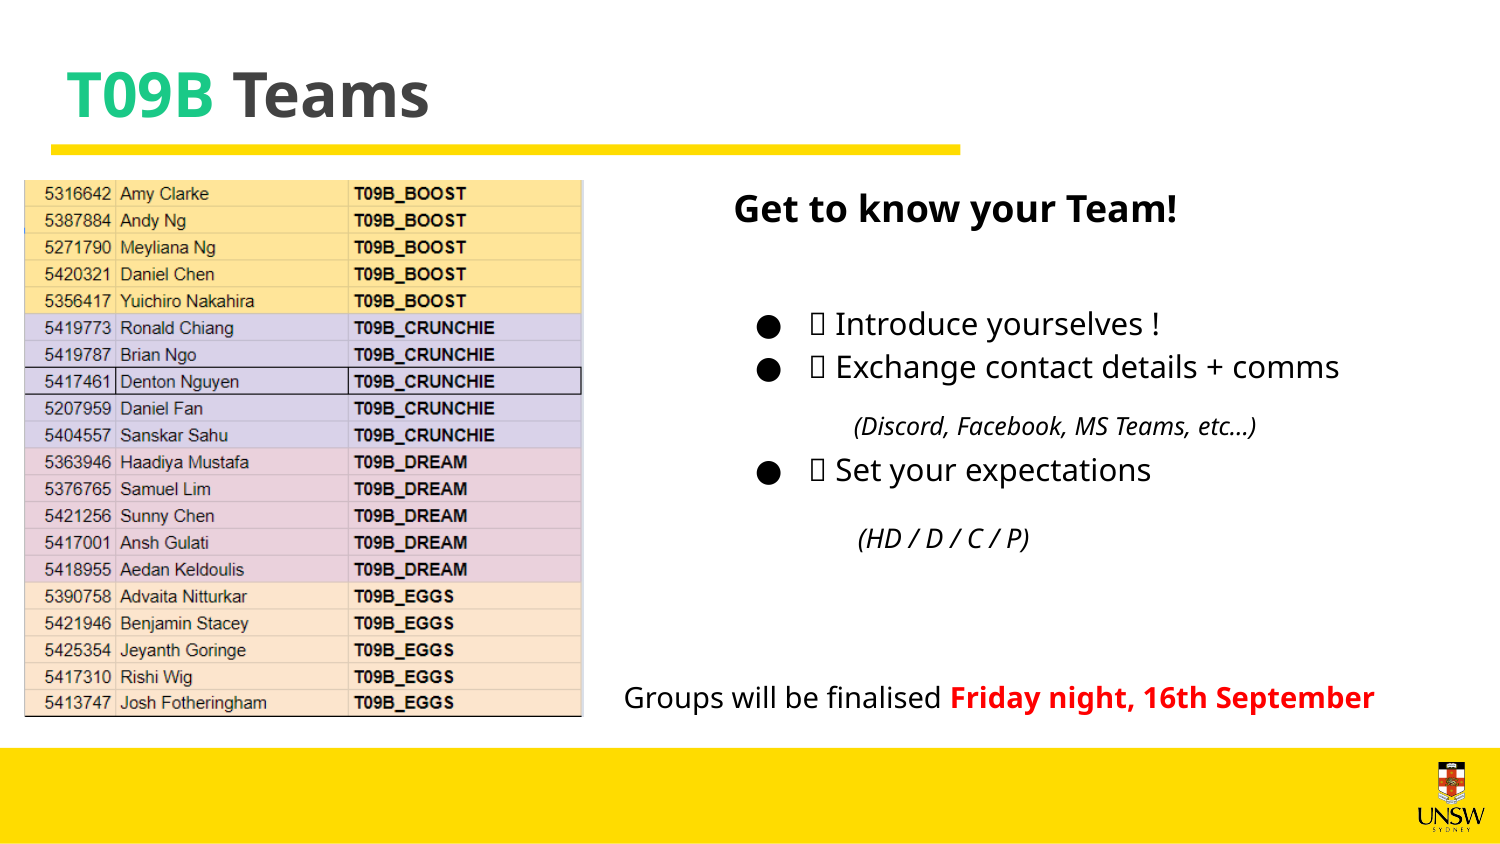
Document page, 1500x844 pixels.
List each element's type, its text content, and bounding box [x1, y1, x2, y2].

text_box 👨‍👩‍👧‍👦T09B Teams [51, 24, 1449, 145]
picture [1418, 762, 1485, 832]
text_box Groups will be finalised Friday night, 16th September [608, 664, 1495, 730]
text_box Get to know your Team! [718, 169, 1356, 245]
picture [24, 180, 584, 717]
text_box 👋 Introduce yourselves ! 📲 Exchange contact details + comms (Discord, Facebook, MS Teams, etc…) 💯 Set your expectations (HD / D / C / P) [718, 270, 1464, 570]
text_box [51, 144, 961, 156]
